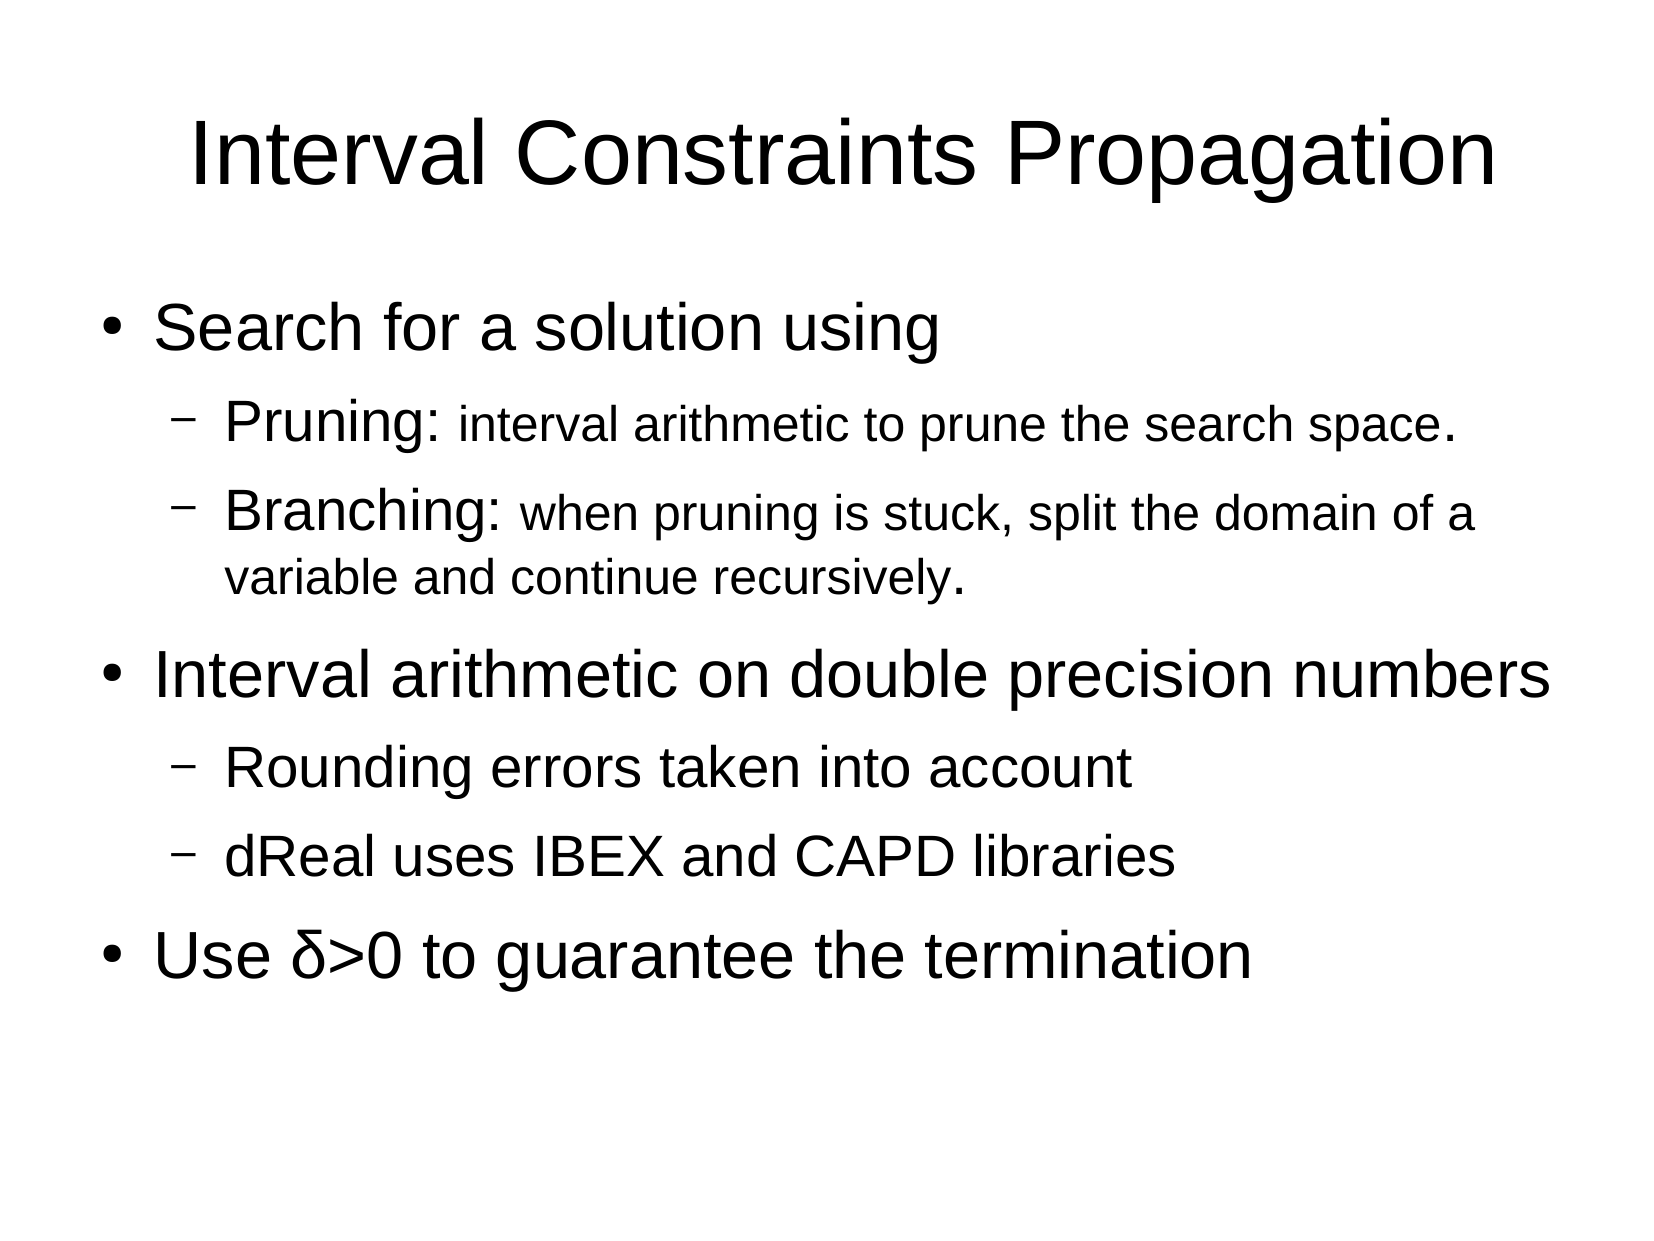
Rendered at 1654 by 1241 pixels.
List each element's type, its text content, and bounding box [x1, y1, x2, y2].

title Interval Constraints Propagation [82, 49, 1571, 257]
list Search for a solution using Pruning: interval arithmetic to prune the search space. Branching: when pruning is stuck, split the domain of a variable and continue recursively. Interval arithmetic on double precision numbers Rounding errors taken into account dReal uses IBEX and CAPD libraries Use δ>0 to guarantee the termination [82, 290, 1571, 1010]
